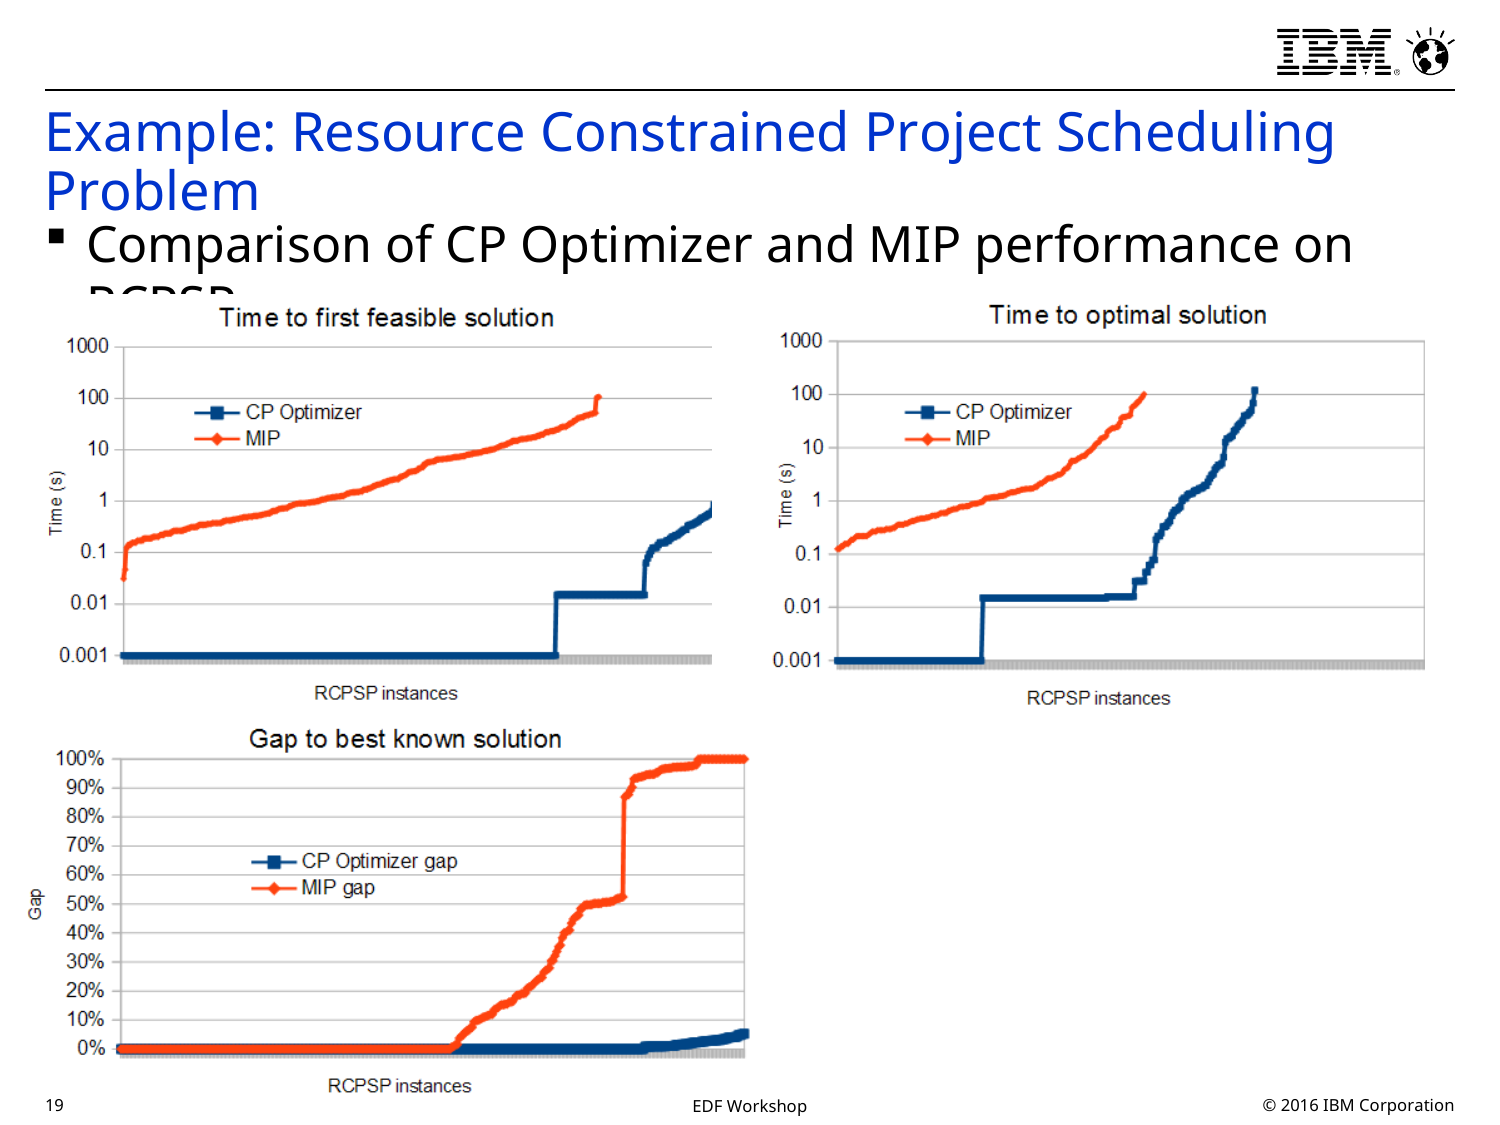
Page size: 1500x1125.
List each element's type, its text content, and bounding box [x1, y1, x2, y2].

picture [1260, 10, 1468, 90]
picture [16, 724, 755, 1095]
picture [759, 300, 1425, 706]
picture [33, 294, 712, 701]
title Example: Resource Constrained Project Scheduling Problem [29, 97, 1455, 203]
list Comparison of CP Optimizer and MIP performance on RCPSP [29, 204, 1455, 355]
